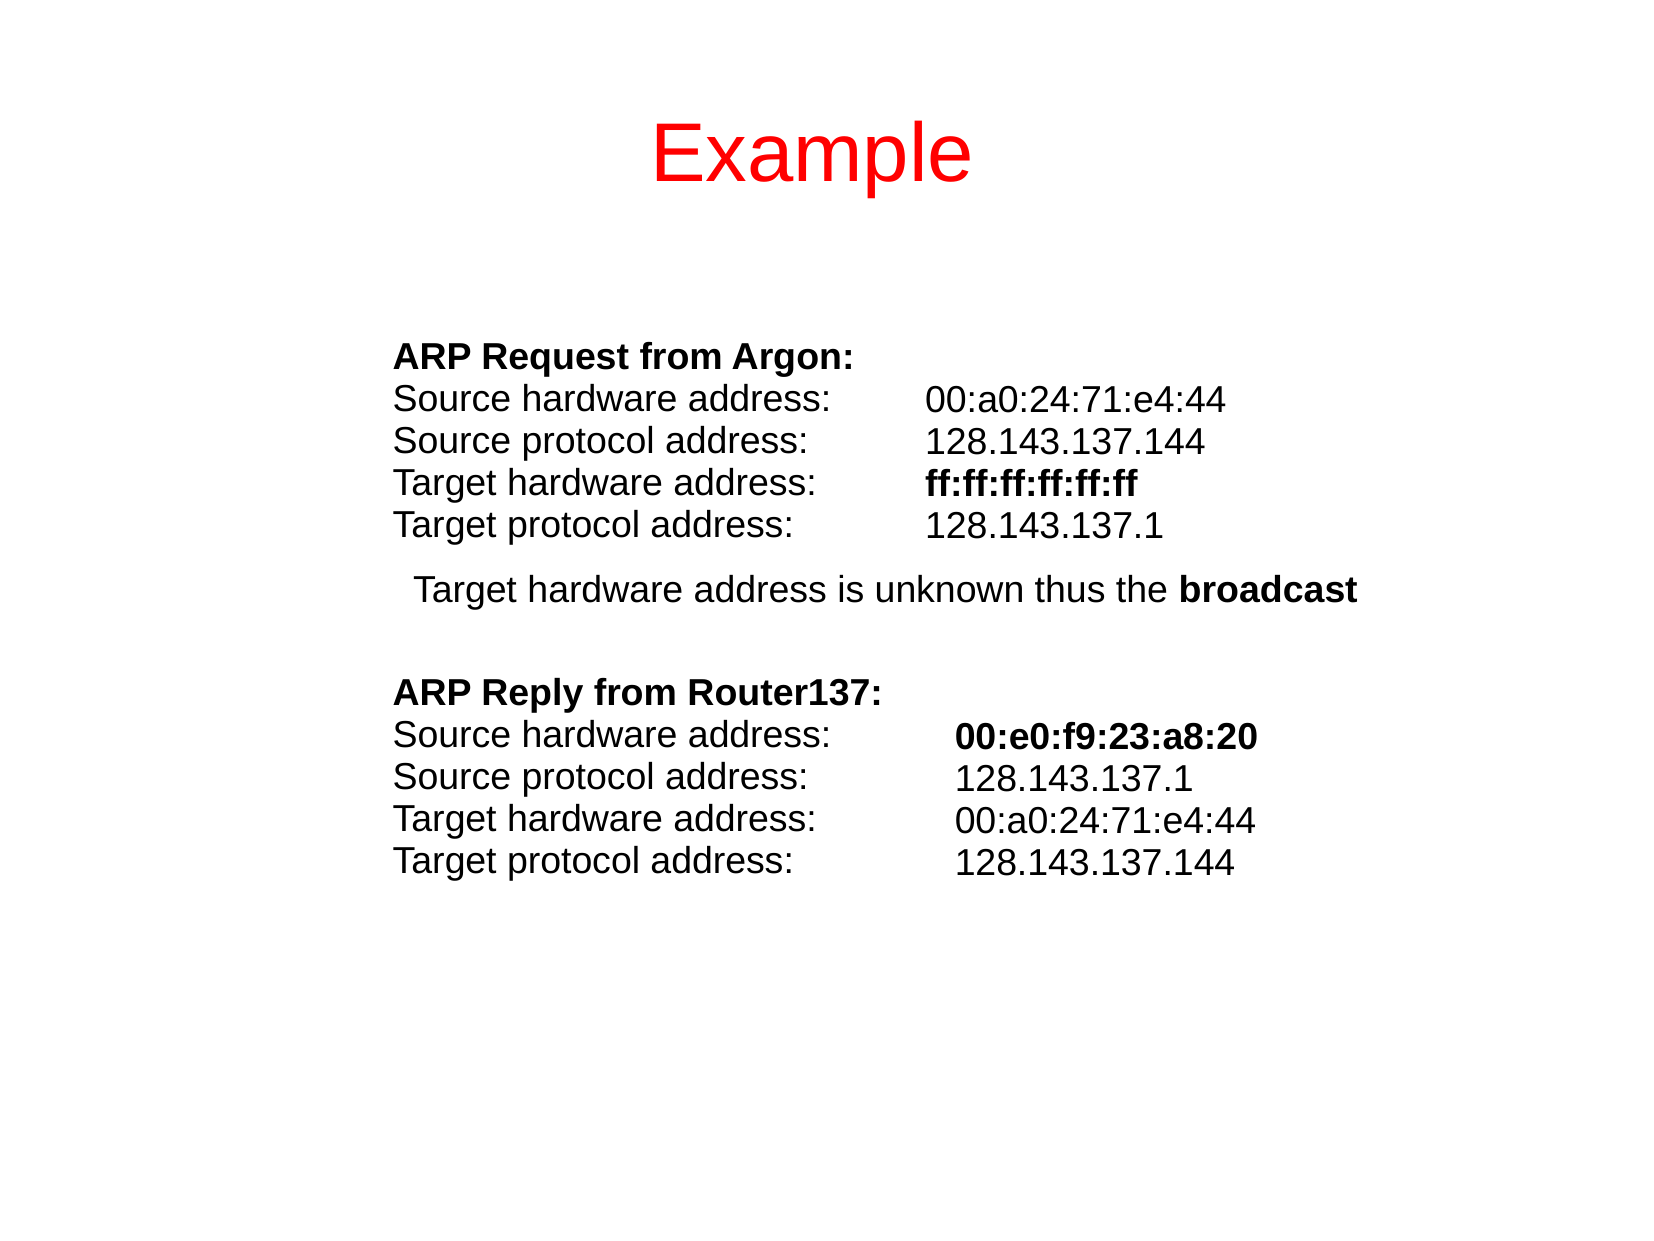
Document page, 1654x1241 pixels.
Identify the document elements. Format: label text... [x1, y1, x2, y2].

text_box ARP Request from Argon: Source hardware address: Source protocol address: Target hardware address: Target protocol address: ARP Reply from Router137: Source hardware address: Source protocol address: Target hardware address: Target protocol address: [377, 286, 927, 945]
text_box Target hardware address is unknown thus the broadcast [398, 561, 1384, 618]
title Example [0, 49, 1654, 257]
text_box 00:a0:24:71:e4:44 128.143.137.144 ff:ff:ff:ff:ff:ff 128.143.137.1 [910, 371, 1242, 555]
text_box 00:e0:f9:23:a8:20 128.143.137.1 00:a0:24:71:e4:44 128.143.137.144 [939, 707, 1329, 933]
